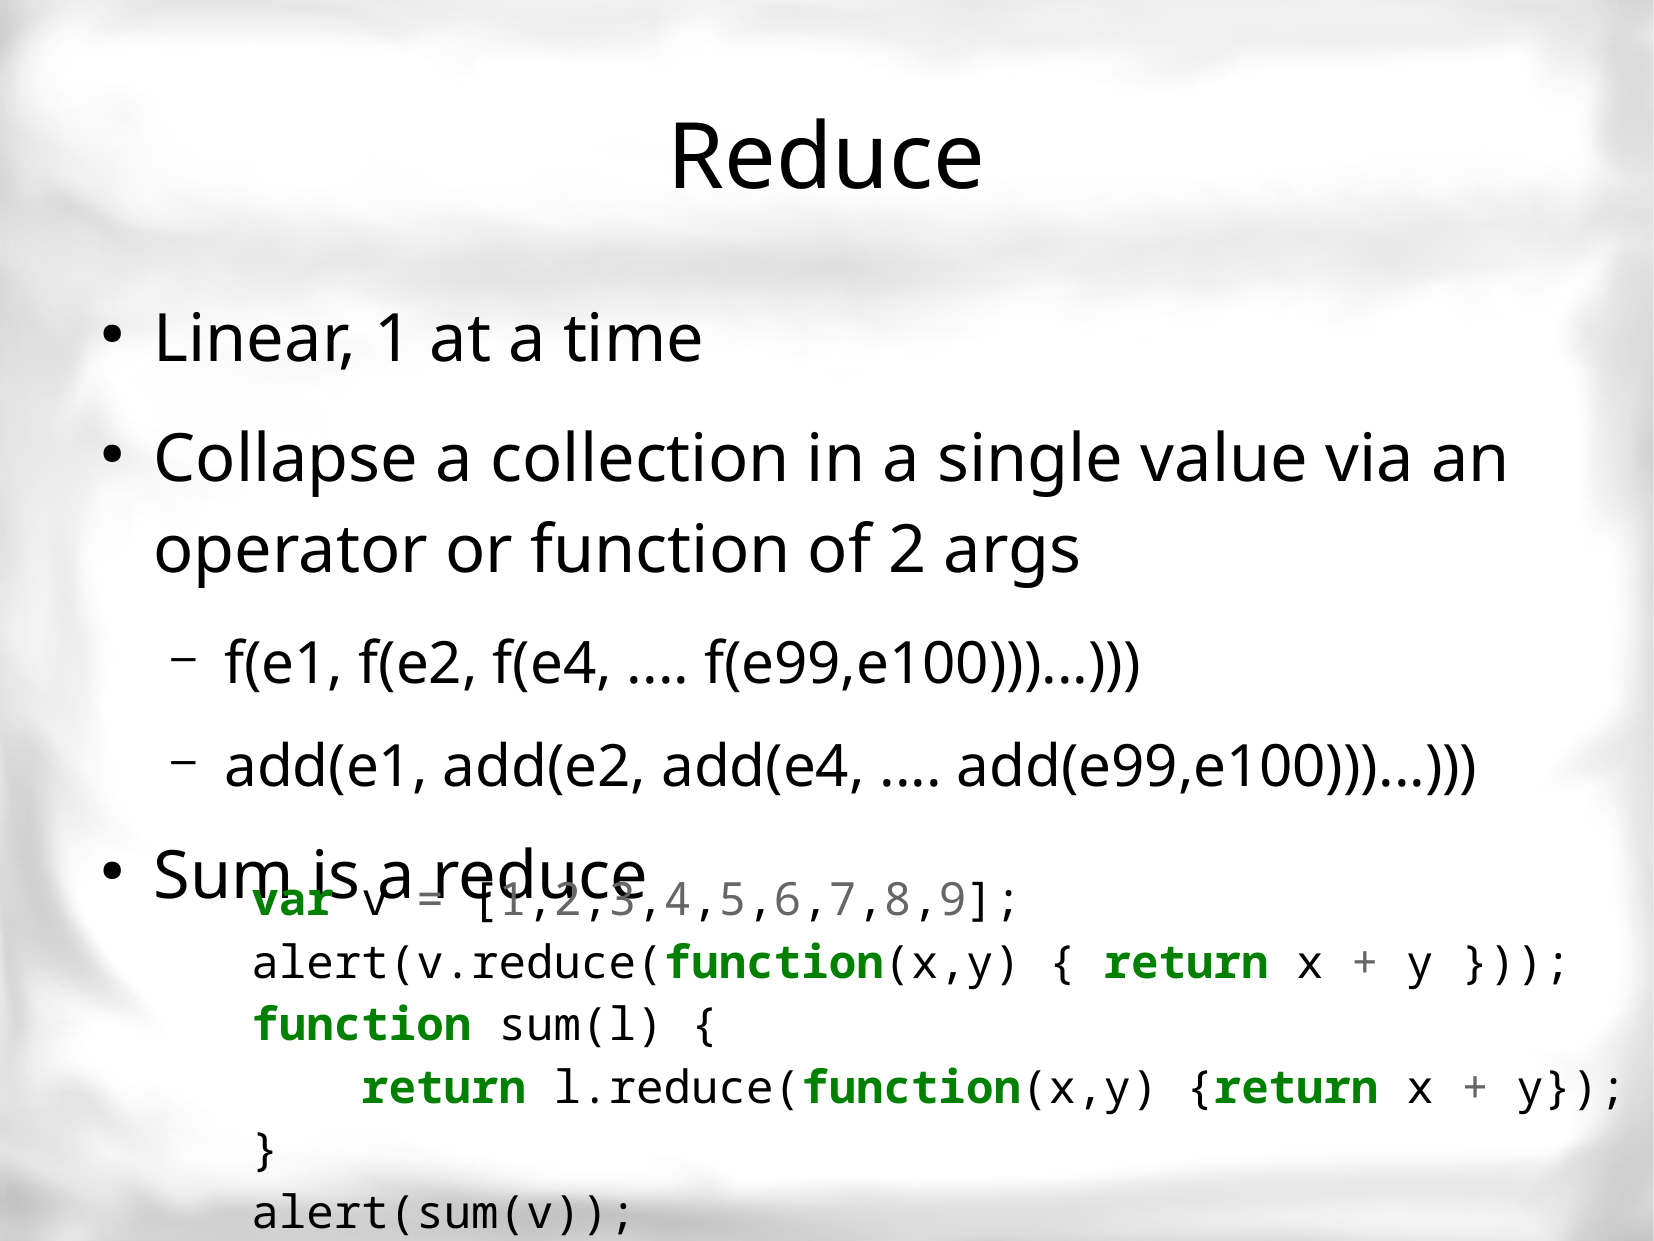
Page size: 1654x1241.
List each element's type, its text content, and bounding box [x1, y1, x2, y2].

text_box var v = [1,2,3,4,5,6,7,8,9]; alert(v.reduce(function(x,y) { return x + y })); function sum(l) { return l.reduce(function(x,y) {return x + y}); } alert(sum(v)); [236, 859, 1417, 1195]
picture [0, 0, 1654, 1241]
list Linear, 1 at a time Collapse a collection in a single value via an operator or function of 2 args f(e1, f(e2, f(e4, .... f(e99,e100)))...))) add(e1, add(e2, add(e4, .... add(e99,e100)))...))) Sum is a reduce [82, 290, 1538, 1010]
title Reduce [82, 49, 1571, 257]
